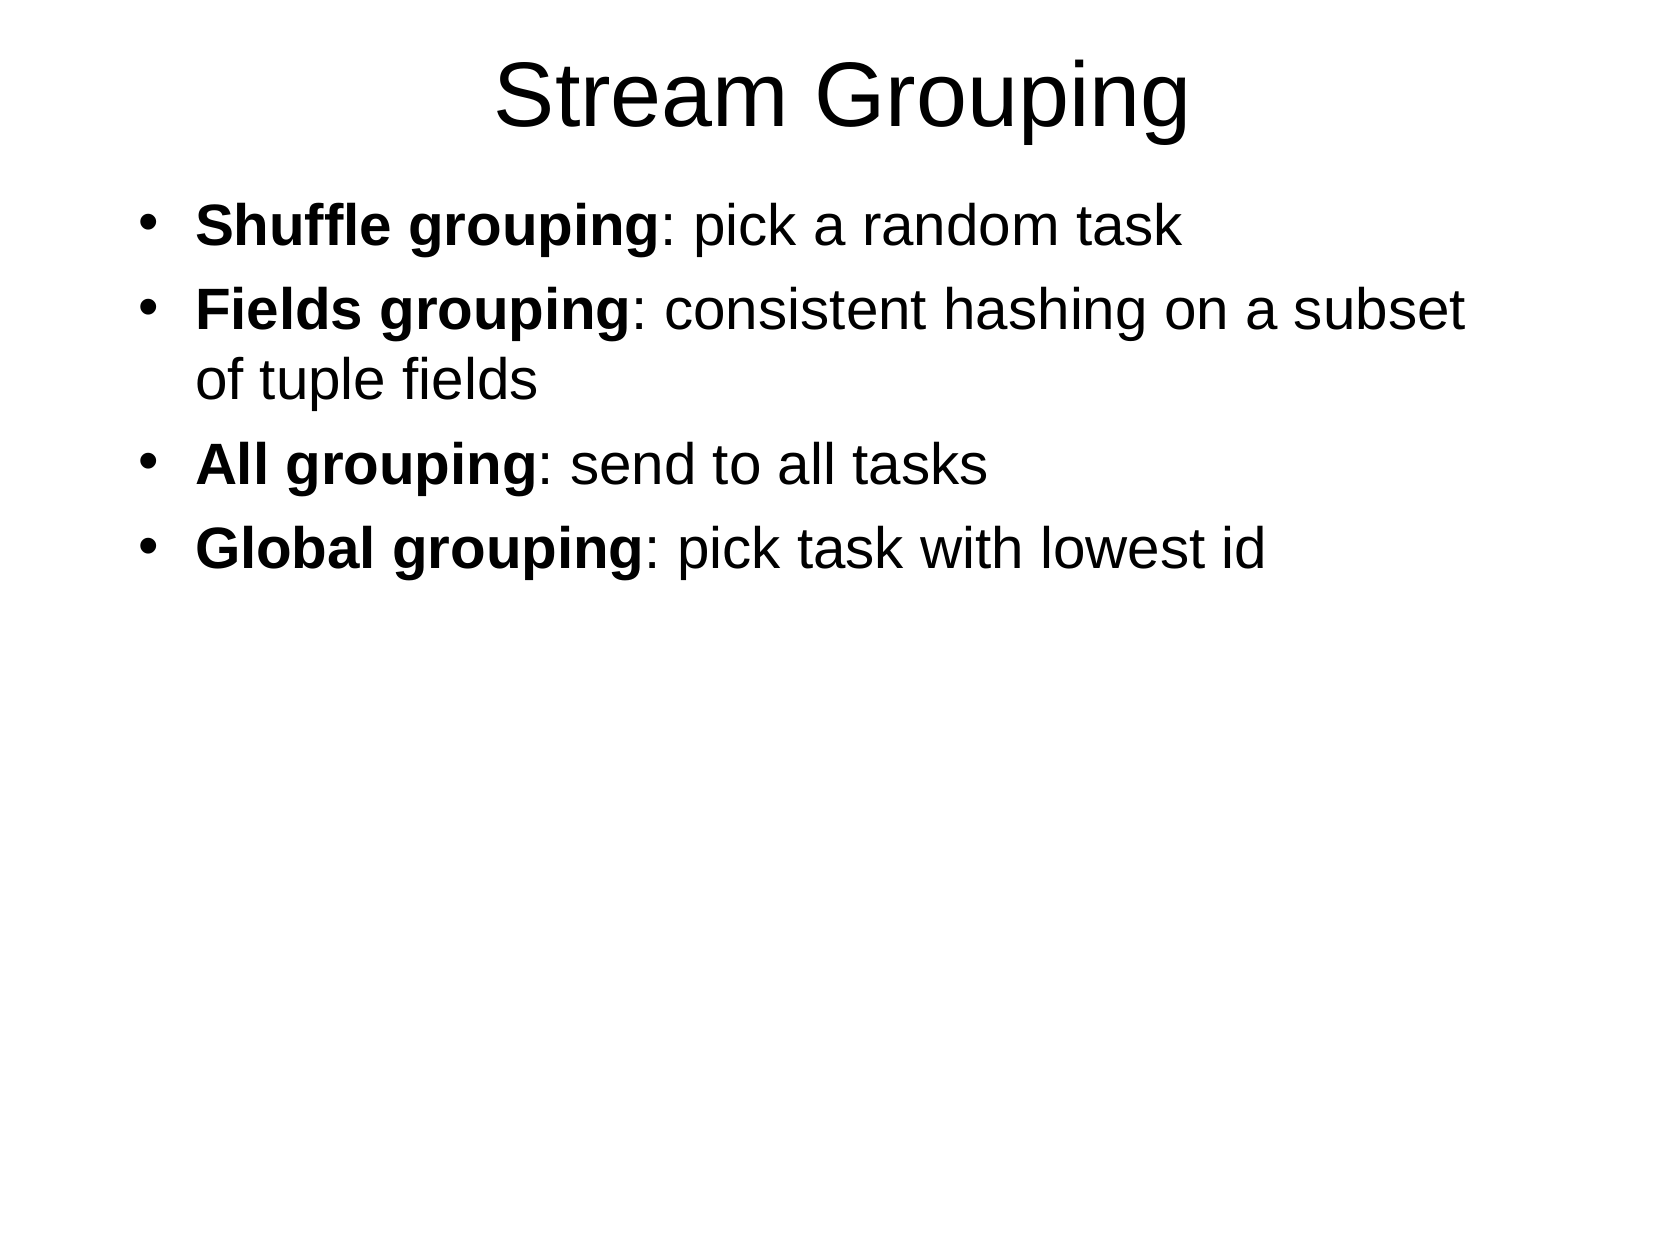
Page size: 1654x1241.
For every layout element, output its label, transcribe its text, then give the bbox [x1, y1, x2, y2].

text_box Shuffle grouping: pick a random task Fields grouping: consistent hashing on a subset of tuple fields All grouping: send to all tasks Global grouping: pick task with lowest id [124, 179, 1530, 1034]
title Stream Grouping [124, 20, 1530, 159]
